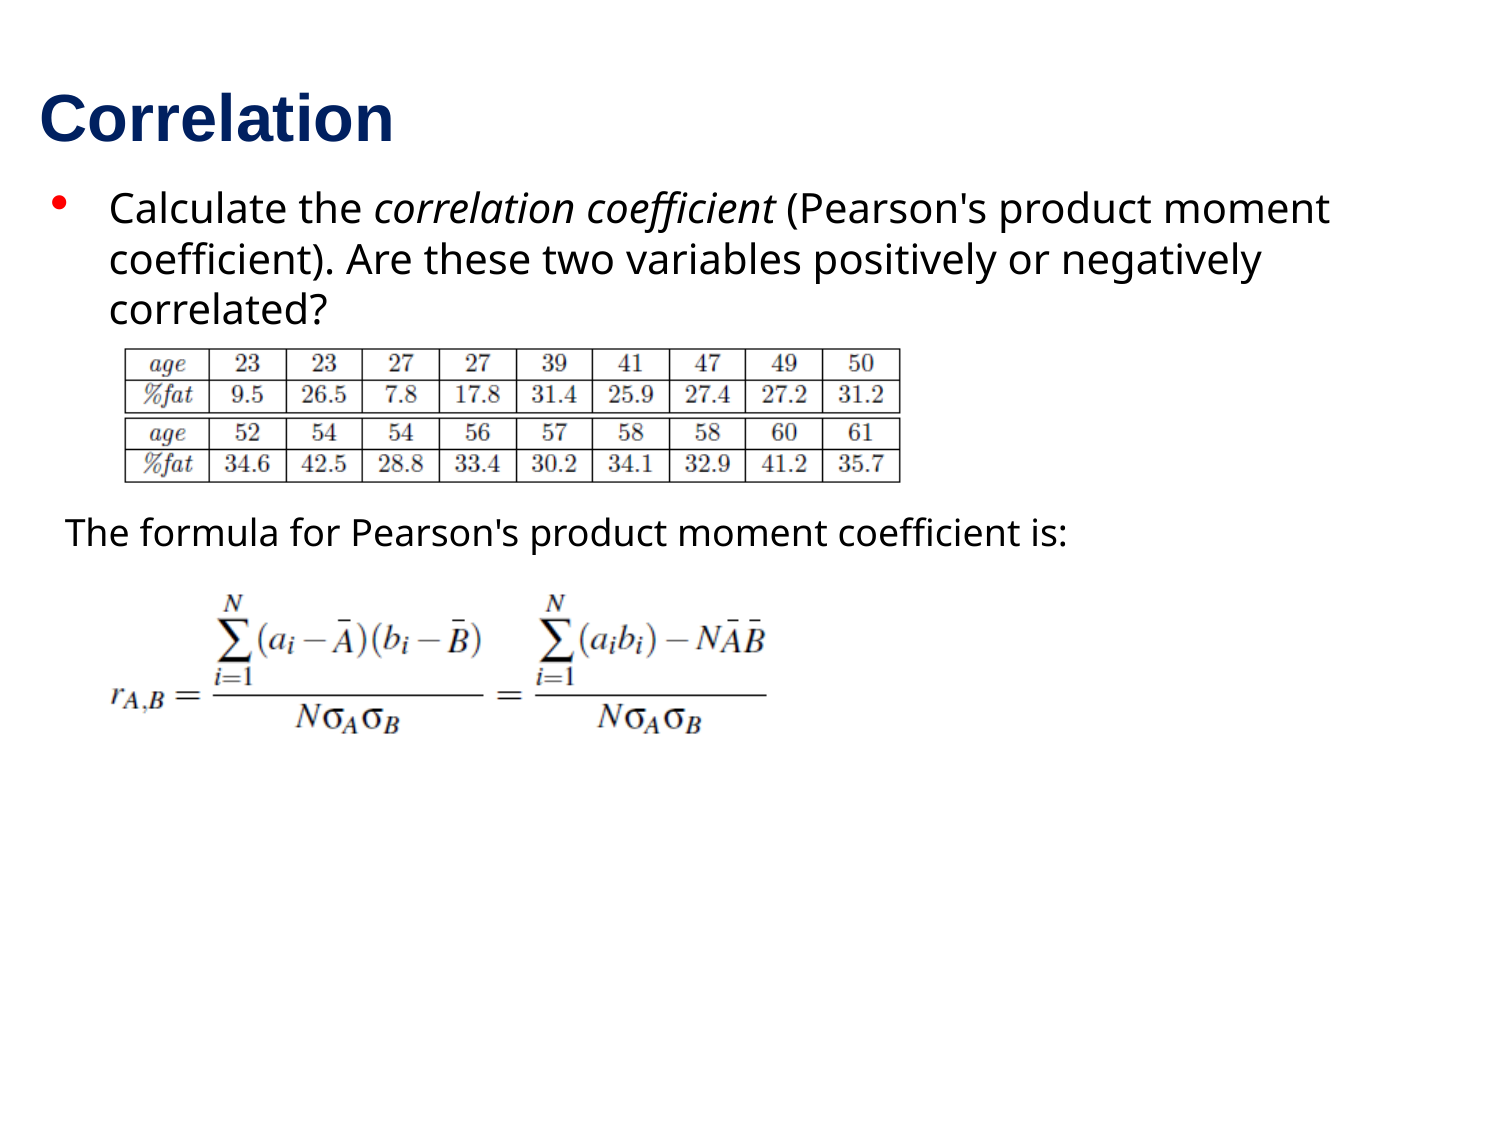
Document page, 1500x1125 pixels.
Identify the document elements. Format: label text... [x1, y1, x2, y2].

picture [99, 587, 770, 737]
text_box The formula for Pearson's product moment coefficient is: [50, 501, 1337, 562]
list Calculate the correlation coefficient (Pearson's product moment coefficient). Are these two variables positively or negatively correlated? [37, 174, 1387, 340]
title Correlation [24, 24, 1096, 162]
picture [118, 339, 906, 487]
